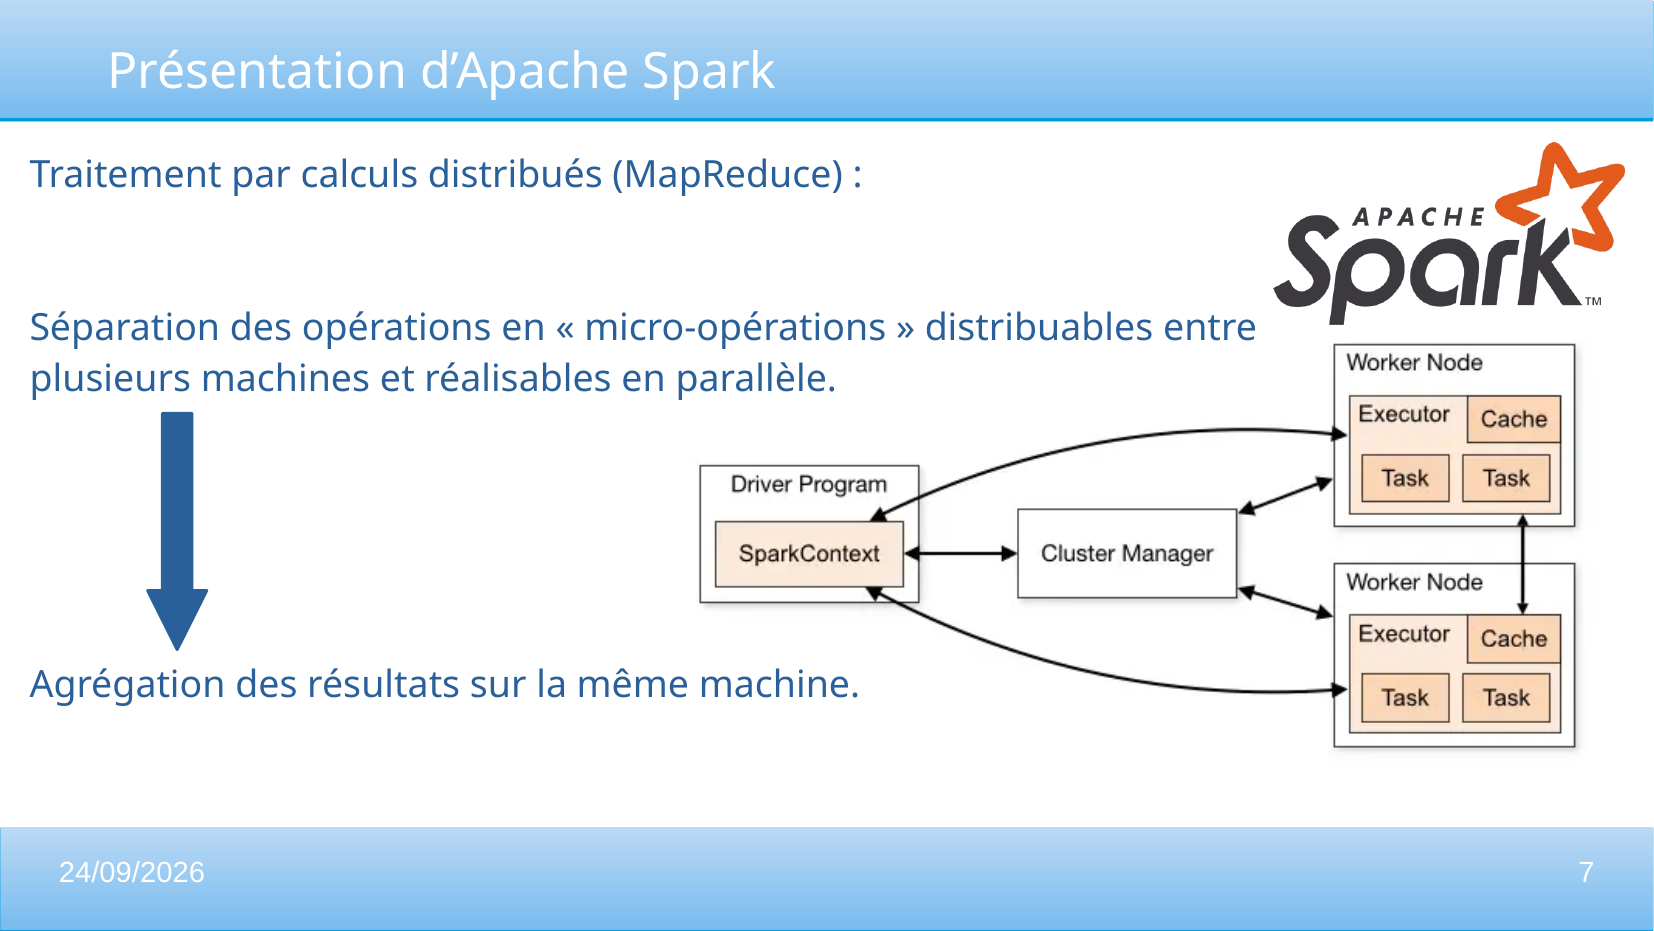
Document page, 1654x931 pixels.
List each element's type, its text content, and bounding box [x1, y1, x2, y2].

title Traitement par calculs distribués (MapReduce) : Séparation des opérations en « micro-opérations » distribuables entre plusieurs machines et réalisables en parallèle. Agrégation des résultats sur la même machine. [29, 147, 1565, 931]
text_box [147, 413, 207, 650]
title Présentation d’Apache Spark [59, 29, 1595, 108]
picture [1273, 142, 1625, 768]
